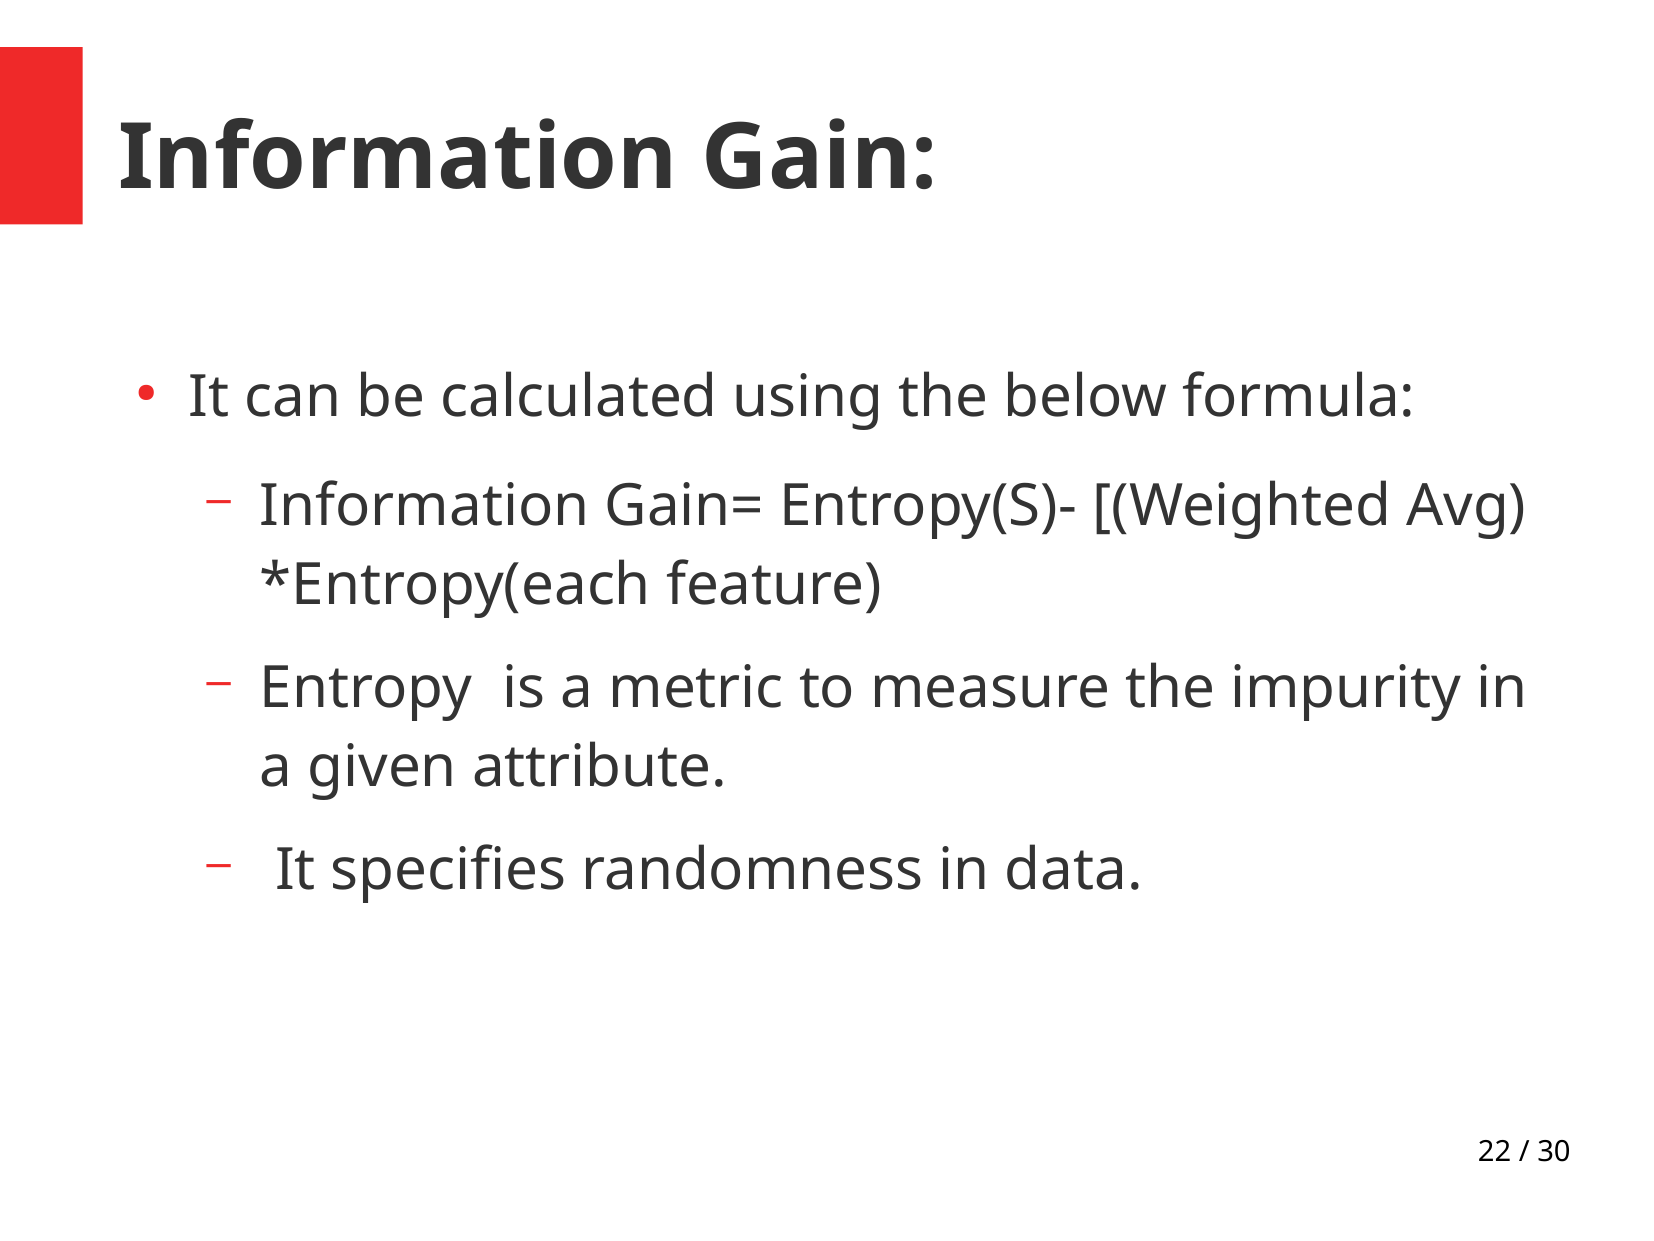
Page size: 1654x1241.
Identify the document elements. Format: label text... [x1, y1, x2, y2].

title Information Gain: [118, 49, 1571, 257]
list It can be calculated using the below formula: Information Gain= Entropy(S)- [(Weighted Avg) *Entropy(each feature) Entropy is a metric to measure the impurity in a given attribute. It specifies randomness in data. [118, 354, 1536, 1074]
